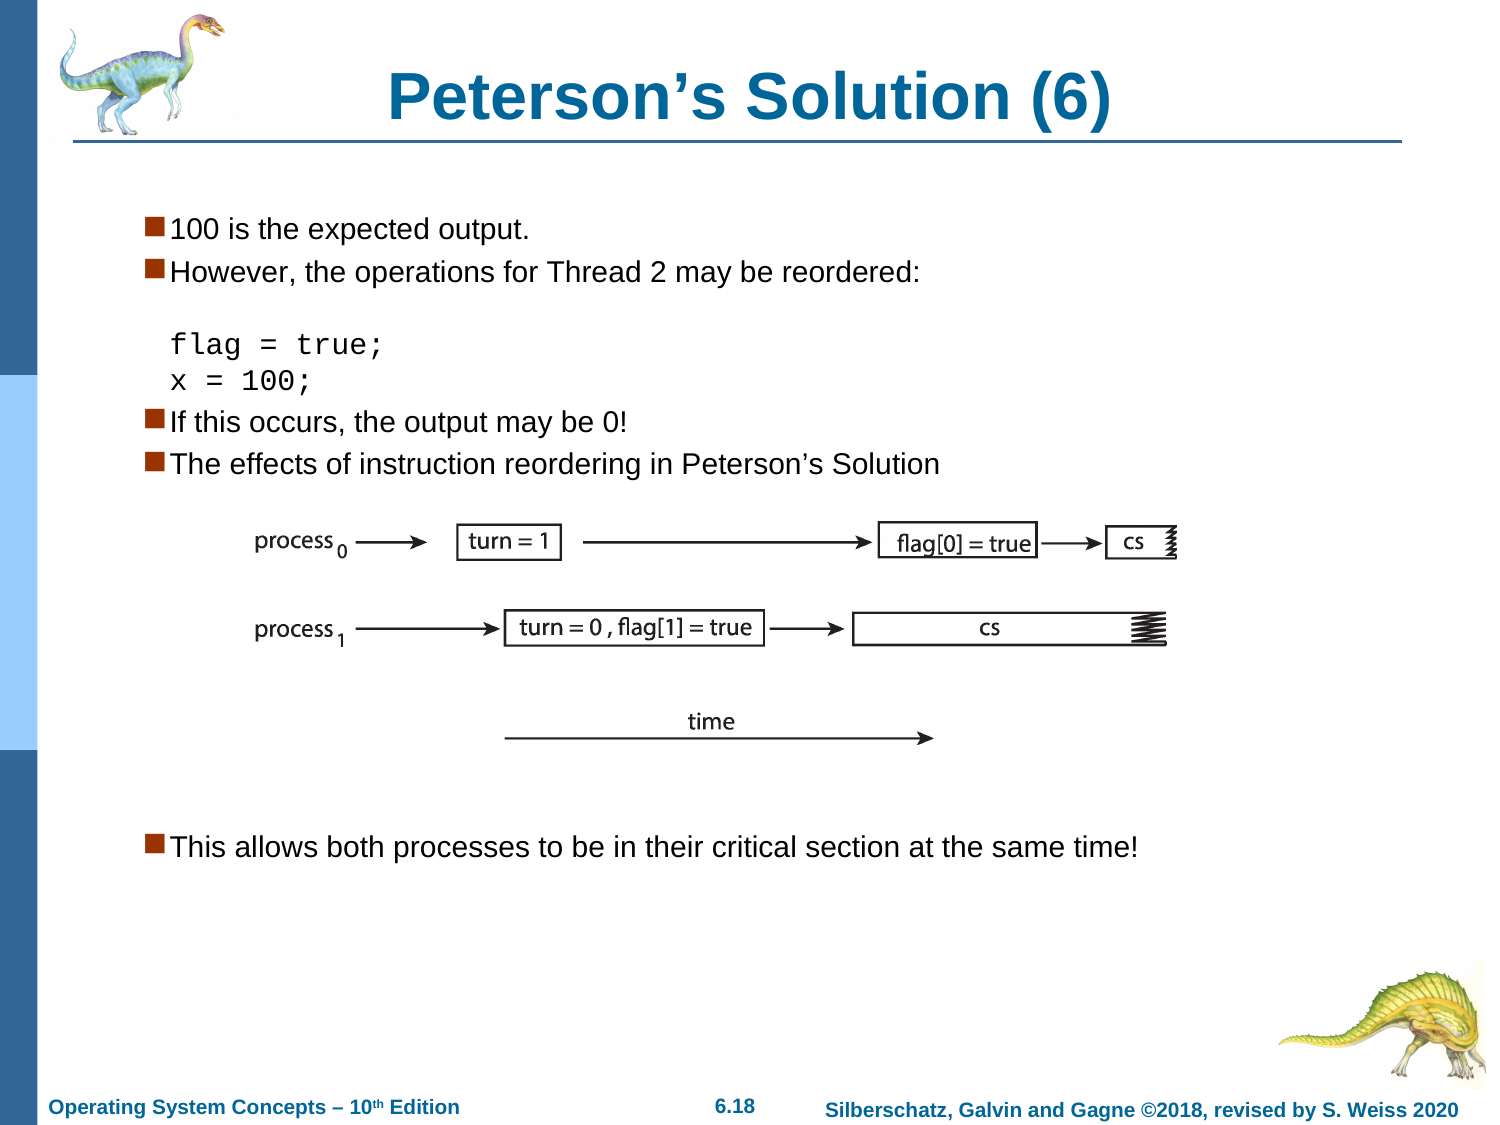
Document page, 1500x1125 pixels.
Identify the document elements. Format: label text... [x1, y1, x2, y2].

picture [1275, 959, 1486, 1090]
picture [254, 521, 1177, 745]
title Peterson’s Solution (6) [75, 45, 1426, 141]
list 100 is the expected output. However, the operations for Thread 2 may be reordered: flag = true; x = 100; If this occurs, the output may be 0! The effects of instruction reordering in Peterson’s Solution This allows both processes to be in their critical section at the same time! [132, 202, 1483, 946]
picture [46, 0, 243, 149]
